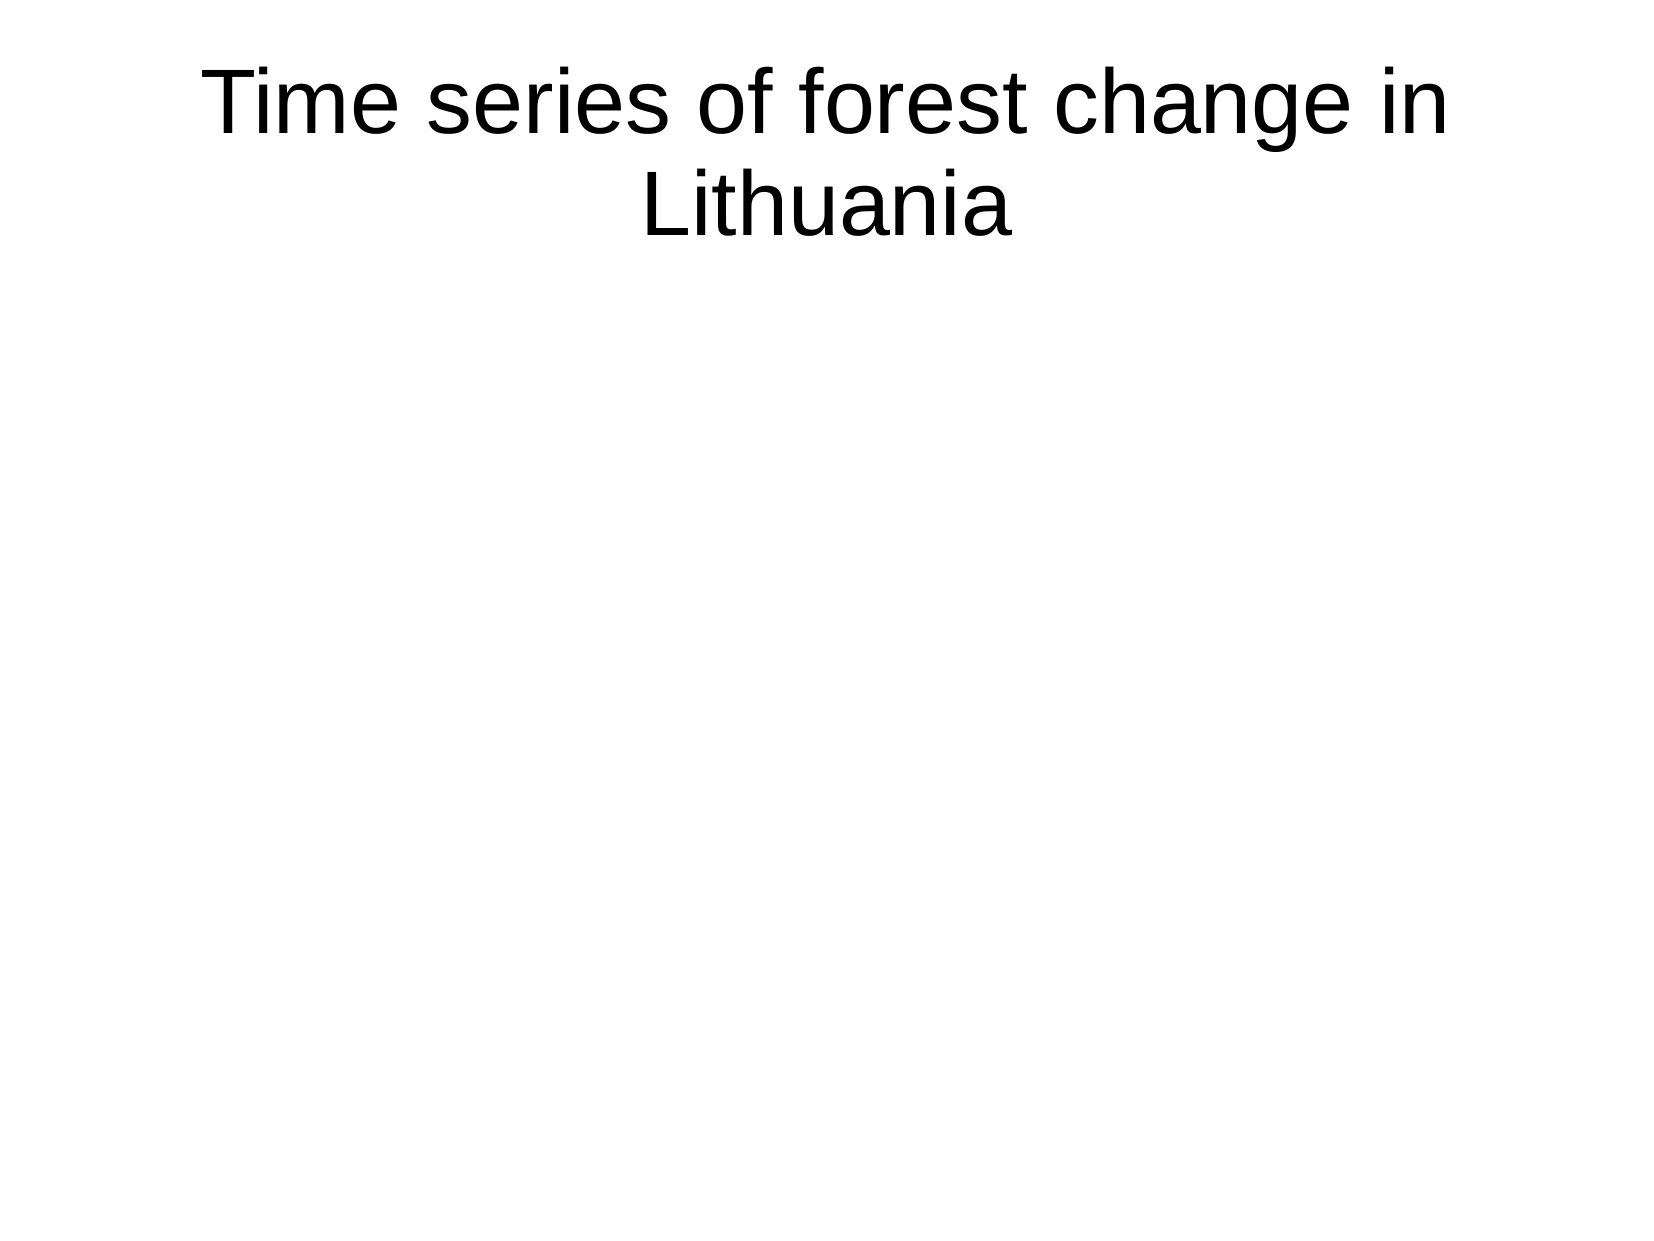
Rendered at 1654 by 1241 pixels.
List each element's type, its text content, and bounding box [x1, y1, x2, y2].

title Time series of forest change in Lithuania [82, 49, 1571, 257]
